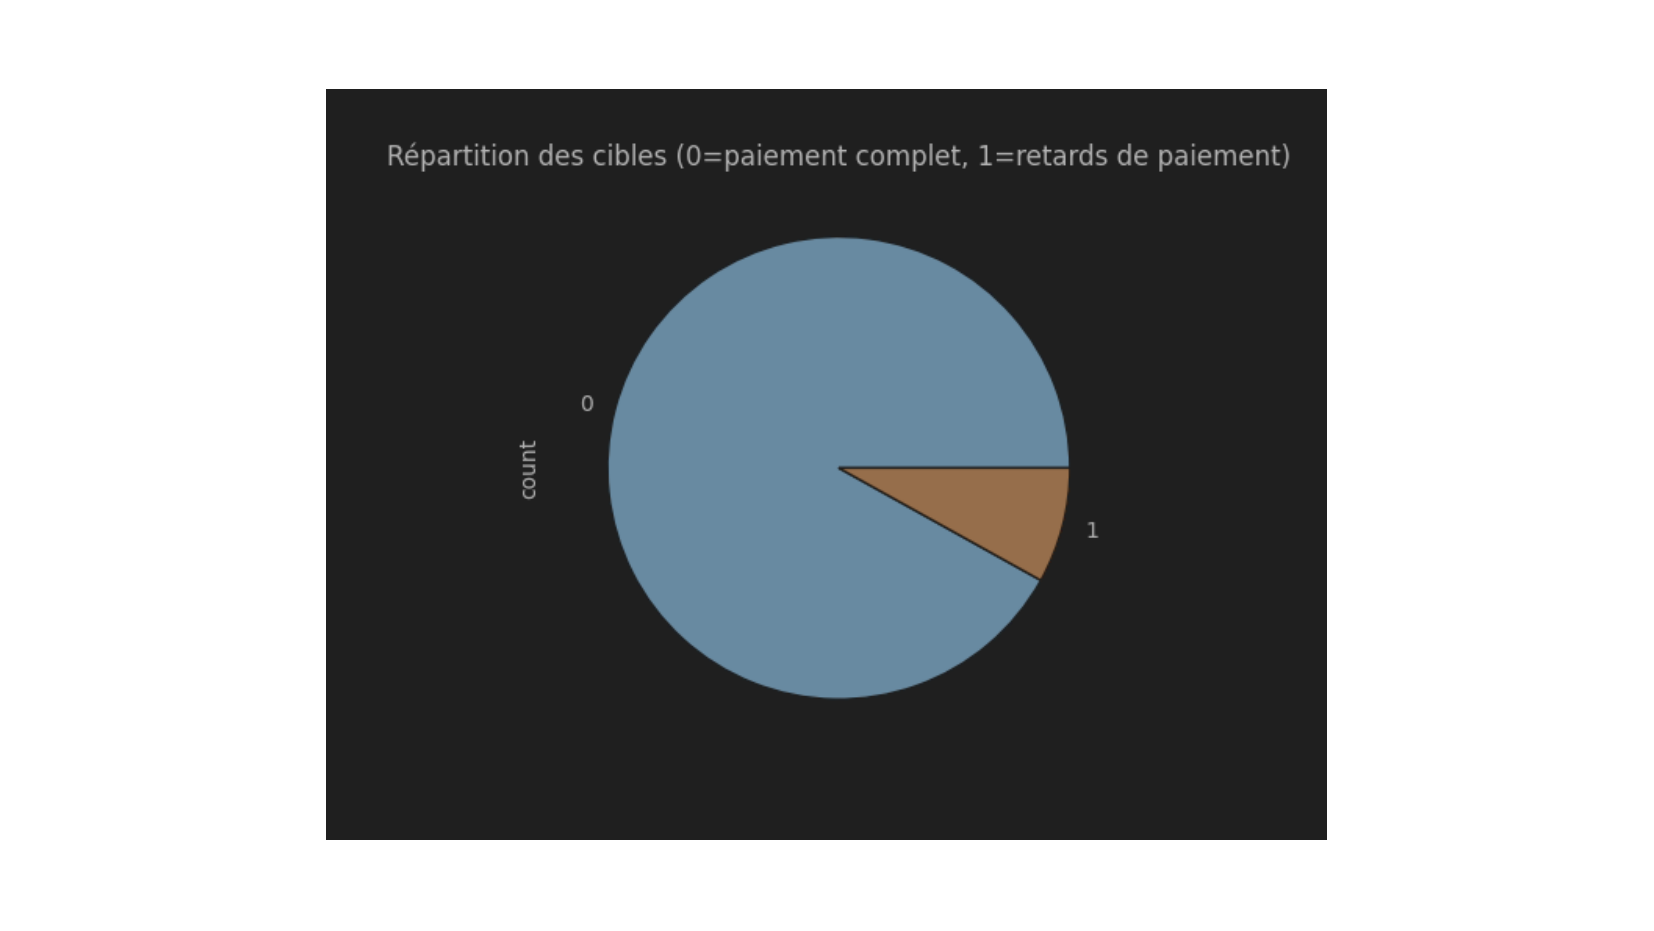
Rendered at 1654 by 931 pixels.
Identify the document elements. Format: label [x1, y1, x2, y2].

picture [326, 89, 1327, 840]
